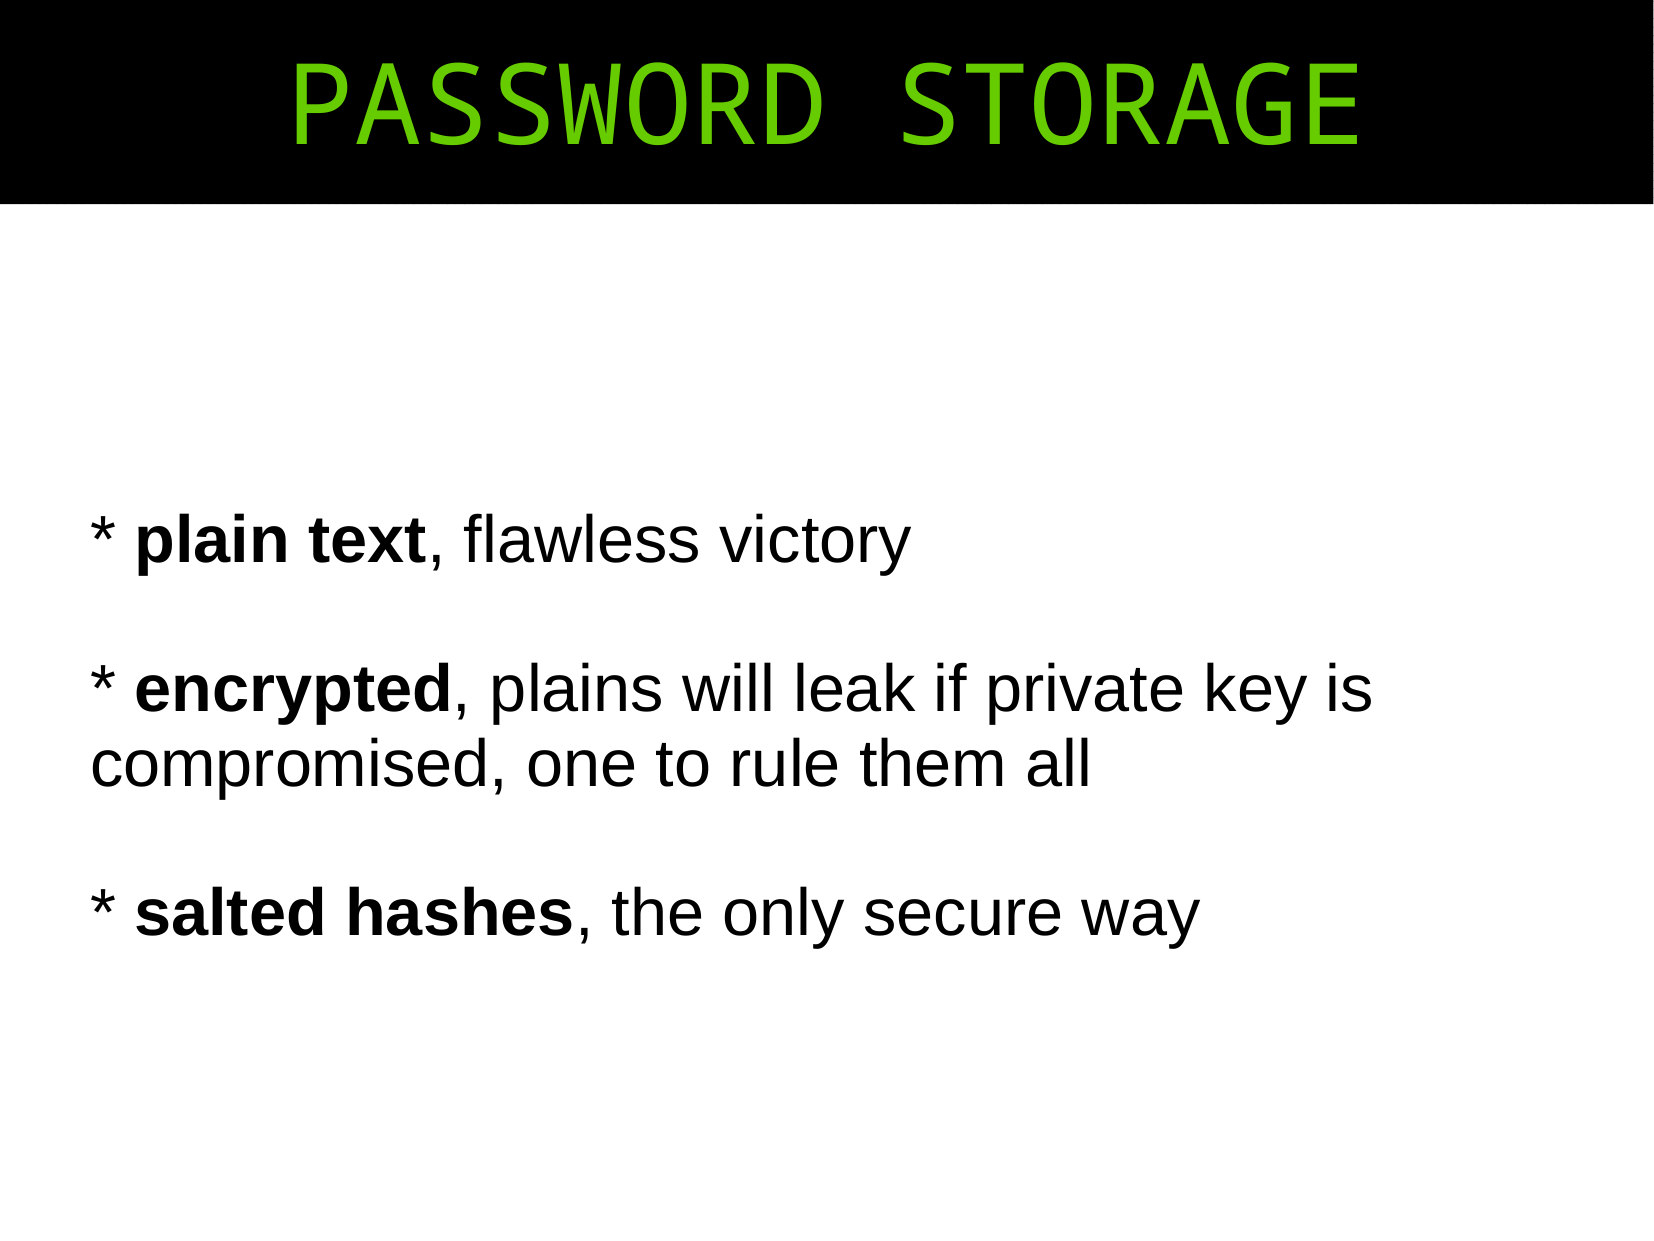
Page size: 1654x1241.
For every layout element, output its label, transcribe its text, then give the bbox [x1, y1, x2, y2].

subtitle * plain text, flawless victory * encrypted, plains will leak if private key is compromised, one to rule them all * salted hashes, the only secure way [90, 305, 1561, 1146]
title PASSWORD STORAGE [0, 0, 1654, 205]
